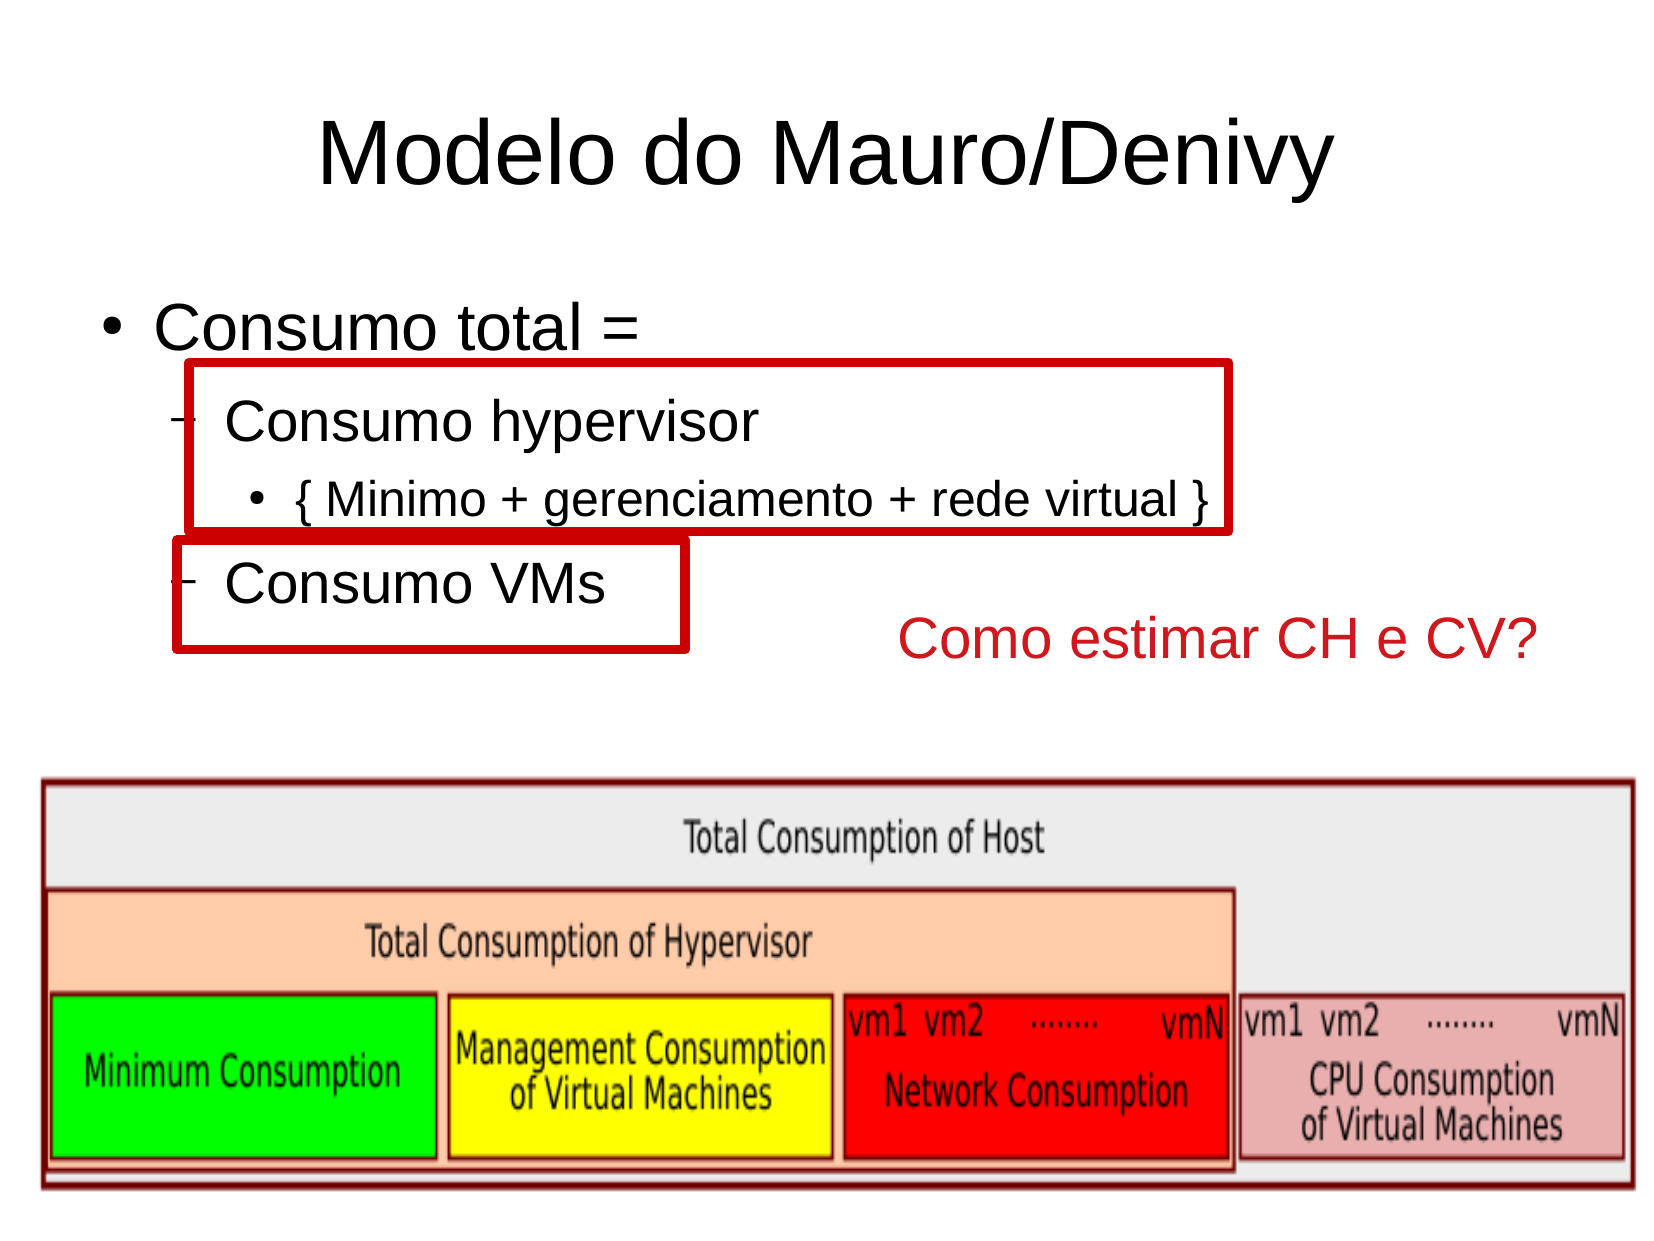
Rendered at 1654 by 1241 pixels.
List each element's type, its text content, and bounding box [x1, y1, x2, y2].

list Consumo total = Consumo hypervisor { Minimo + gerenciamento + rede virtual } Consumo VMs [82, 290, 1571, 755]
title Modelo do Mauro/Denivy [82, 49, 1571, 257]
picture [19, 755, 1645, 1217]
text_box Como estimar CH e CV? [897, 605, 1571, 686]
